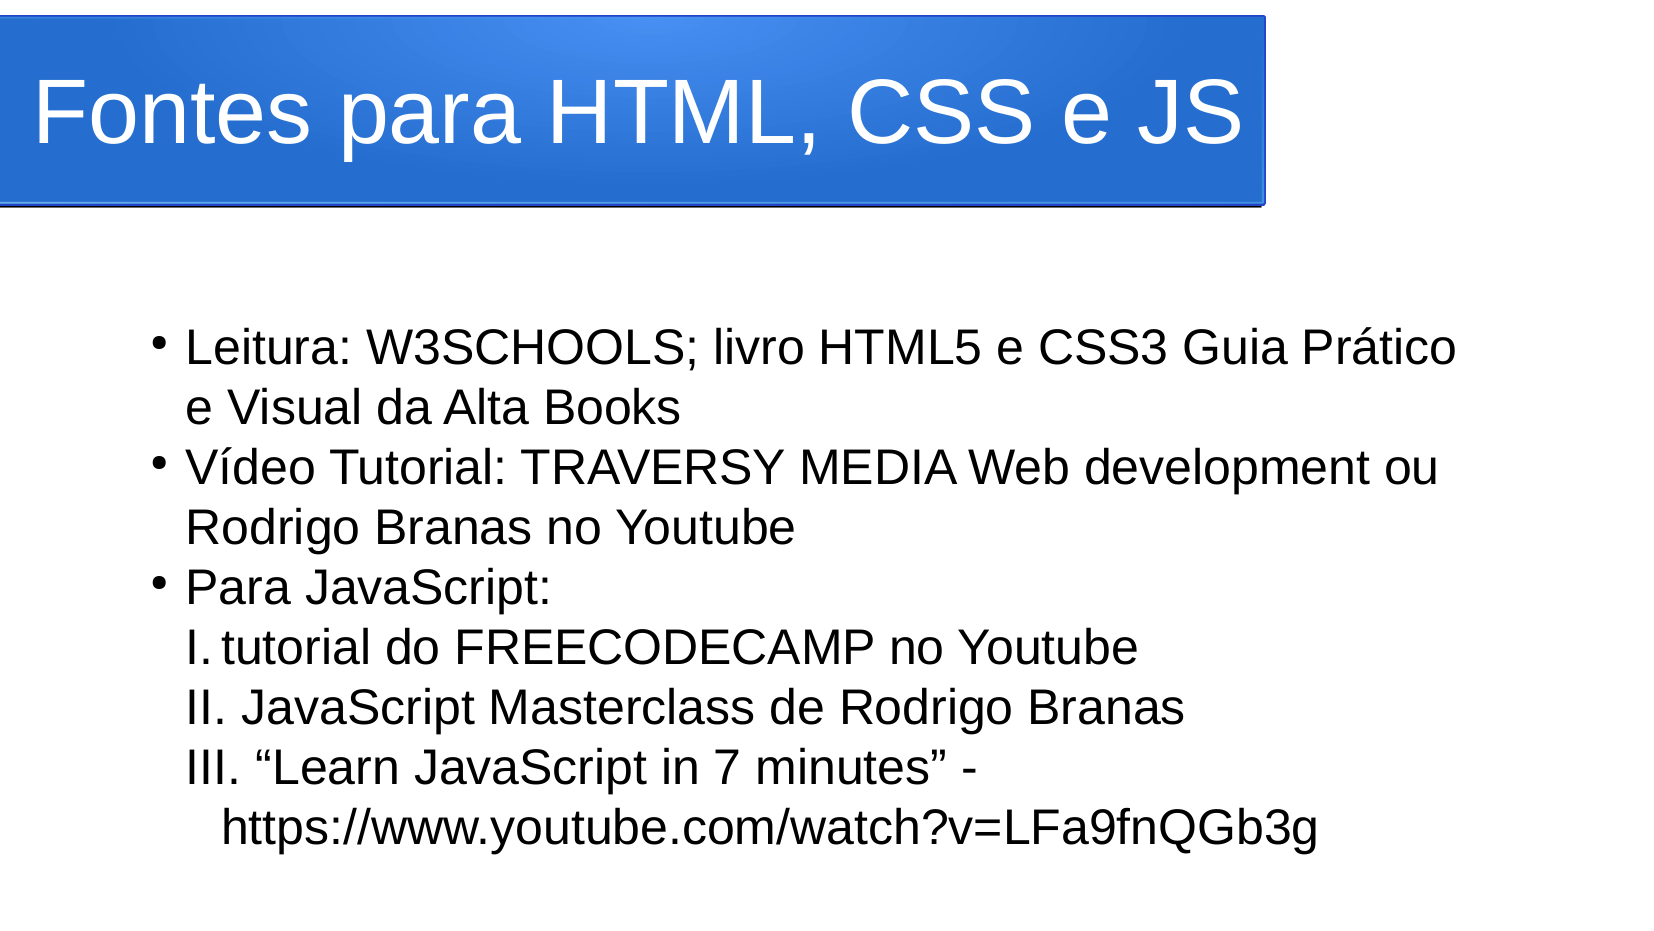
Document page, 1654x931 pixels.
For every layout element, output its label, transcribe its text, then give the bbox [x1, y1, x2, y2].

text_box Fontes para HTML, CSS e JS [17, 44, 1412, 170]
picture [0, 13, 1269, 211]
text_box Leitura: W3SCHOOLS; livro HTML5 e CSS3 Guia Prático e Visual da Alta Books Vídeo Tutorial: TRAVERSY MEDIA Web development ou Rodrigo Branas no Youtube Para JavaScript: tutorial do FREECODECAMP no Youtube JavaScript Masterclass de Rodrigo Branas “Learn JavaScript in 7 minutes” - https://www.youtube.com/watch?v=LFa9fnQGb3g [135, 307, 1500, 862]
